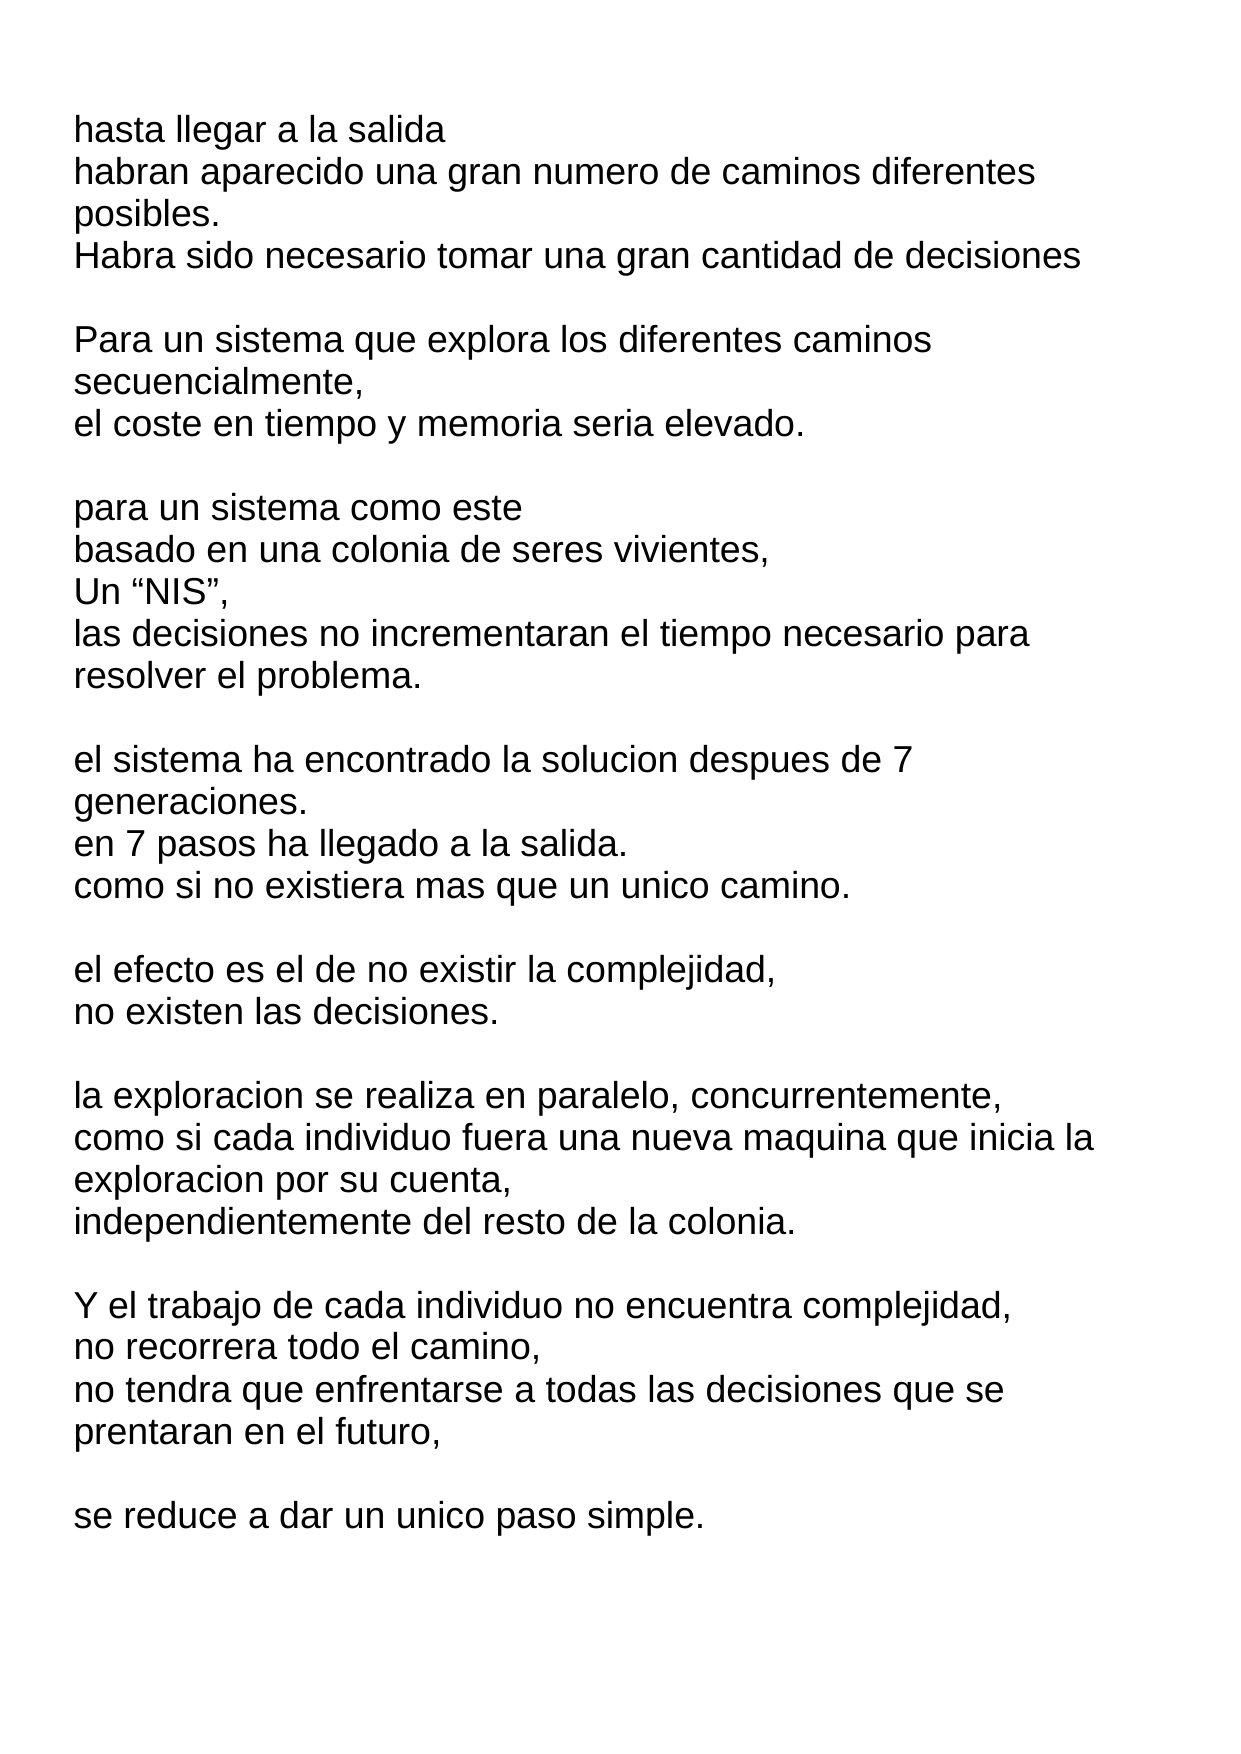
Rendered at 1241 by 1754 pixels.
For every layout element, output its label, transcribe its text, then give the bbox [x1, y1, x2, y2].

text_box hasta llegar a la salida habran aparecido una gran numero de caminos diferentes posibles. Habra sido necesario tomar una gran cantidad de decisiones Para un sistema que explora los diferentes caminos secuencialmente, el coste en tiempo y memoria seria elevado. para un sistema como este basado en una colonia de seres vivientes, Un “NIS”, las decisiones no incrementaran el tiempo necesario para resolver el problema. el sistema ha encontrado la solucion despues de 7 generaciones. en 7 pasos ha llegado a la salida. como si no existiera mas que un unico camino. el efecto es el de no existir la complejidad, no existen las decisiones. la exploracion se realiza en paralelo, concurrentemente, como si cada individuo fuera una nueva maquina que inicia la exploracion por su cuenta, independientemente del resto de la colonia. Y el trabajo de cada individuo no encuentra complejidad, no recorrera todo el camino, no tendra que enfrentarse a todas las decisiones que se prentaran en el futuro, se reduce a dar un unico paso simple. [58, 59, 1170, 1544]
